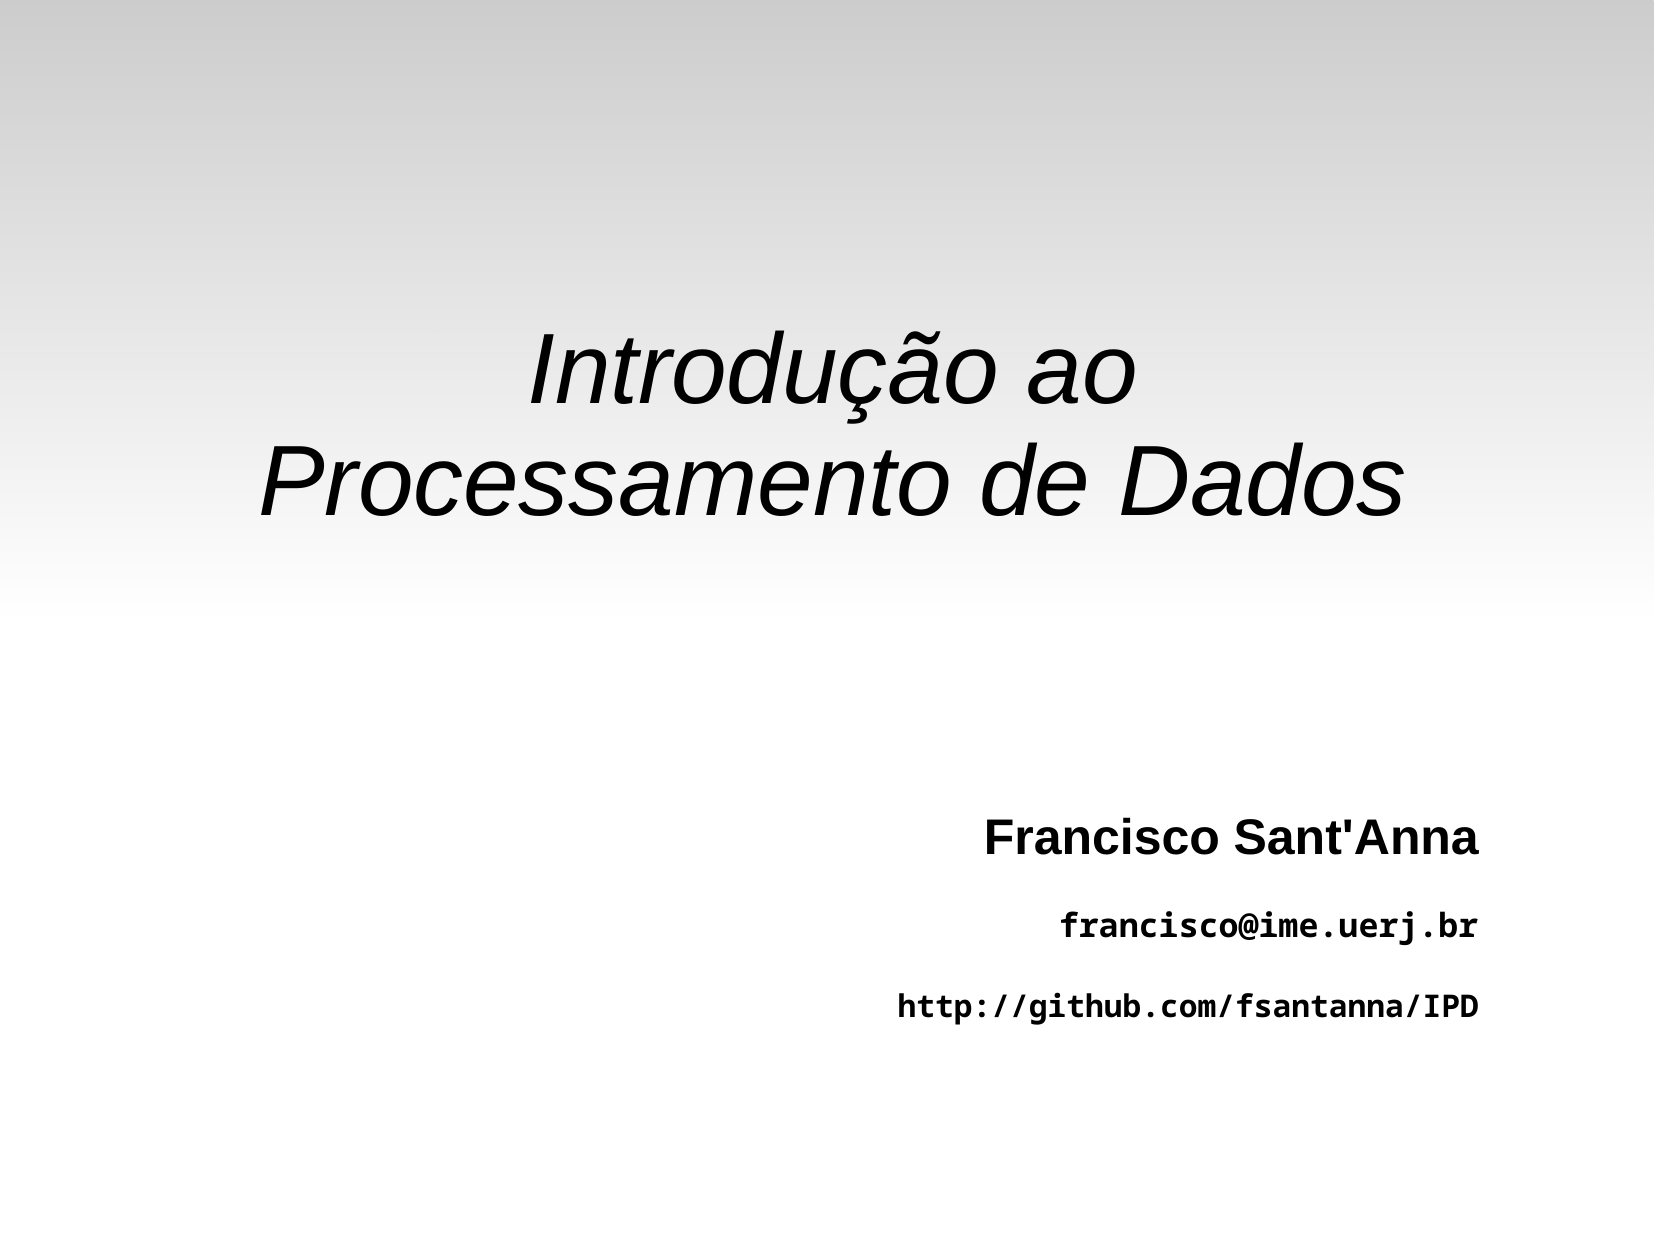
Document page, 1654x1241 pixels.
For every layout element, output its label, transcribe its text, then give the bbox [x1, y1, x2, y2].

subtitle Introdução ao Processamento de Dados [88, 283, 1577, 567]
text_box Francisco Sant'Anna francisco@ime.uerj.br http://github.com/fsantanna/IPD [882, 801, 1494, 1023]
